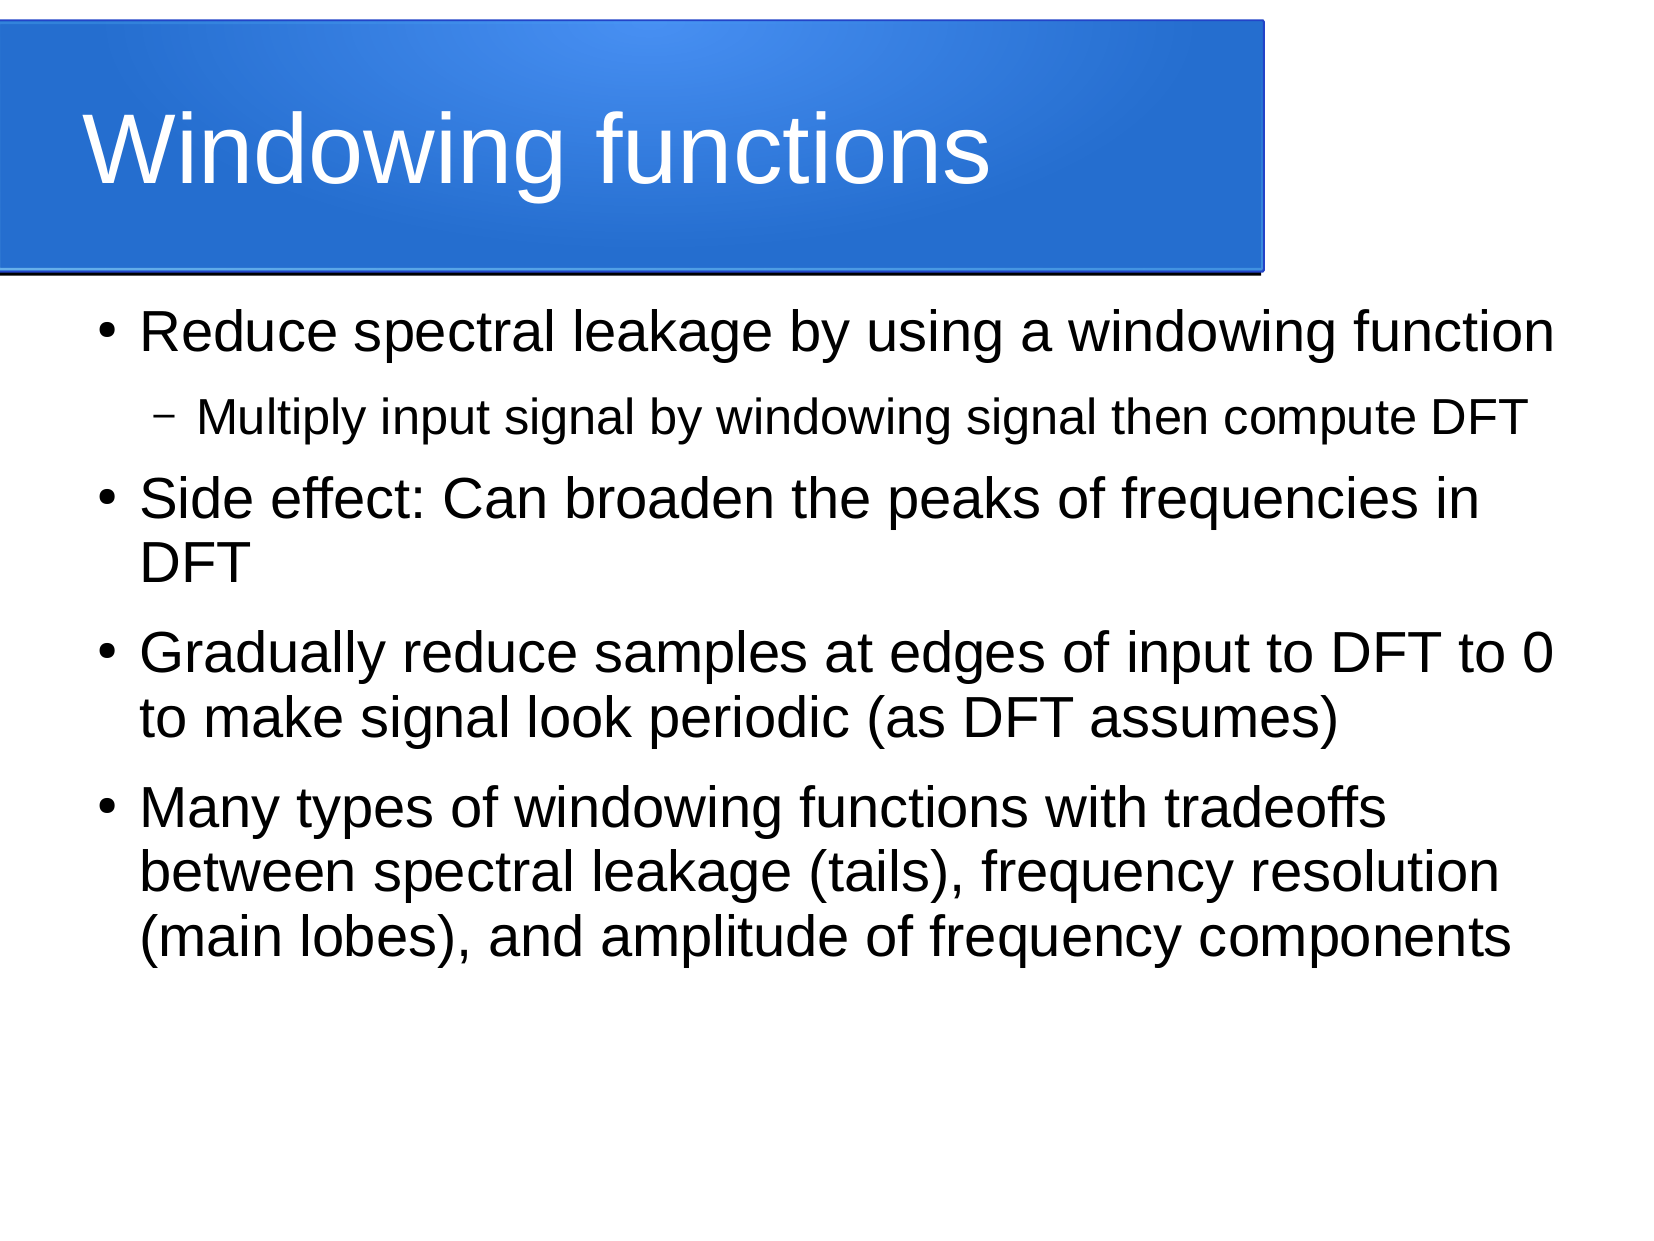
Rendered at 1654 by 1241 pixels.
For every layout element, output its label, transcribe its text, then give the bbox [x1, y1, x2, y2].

list Reduce spectral leakage by using a windowing function Multiply input signal by windowing signal then compute DFT Side effect: Can broaden the peaks of frequencies in DFT Gradually reduce samples at edges of input to DFT to 0 to make signal look periodic (as DFT assumes) Many types of windowing functions with tradeoffs between spectral leakage (tails), frequency resolution (main lobes), and amplitude of frequency components [82, 299, 1571, 1019]
title Windowing functions [82, 47, 1235, 252]
